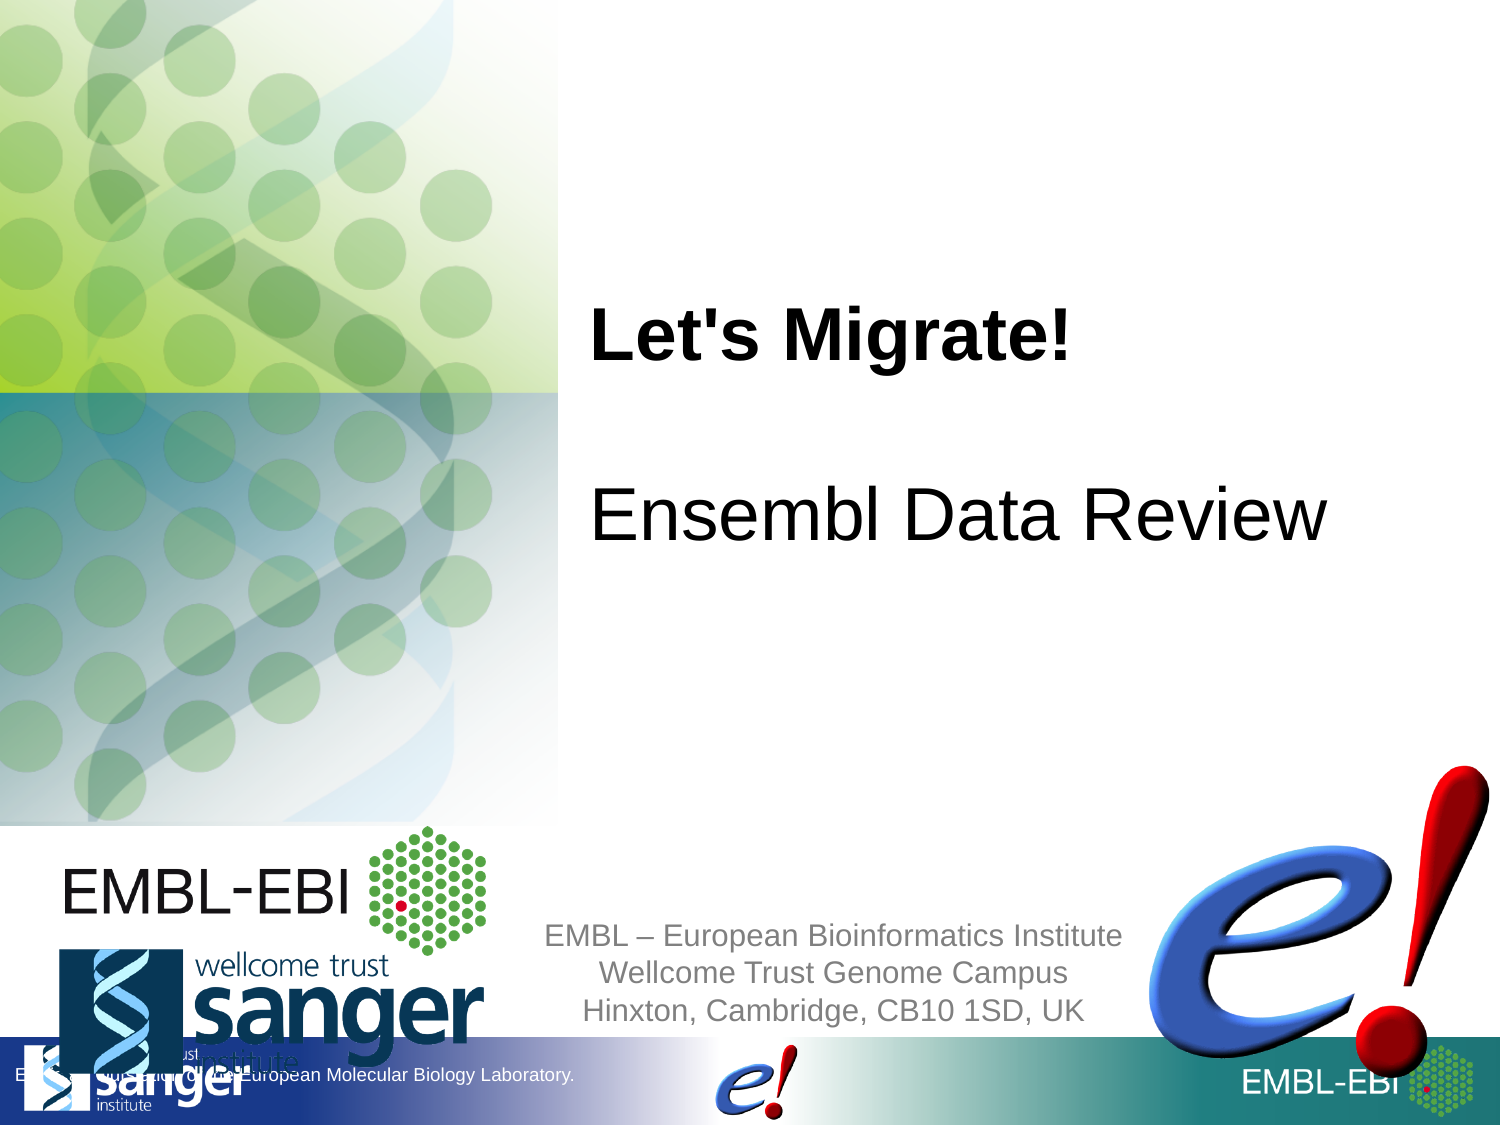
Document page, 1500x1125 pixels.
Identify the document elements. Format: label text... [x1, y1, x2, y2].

text_box EMBL – European Bioinformatics Institute Wellcome Trust Genome Campus Hinxton, Cambridge, CB10 1SD, UK [452, 811, 1216, 1125]
picture [1137, 756, 1500, 1125]
picture [0, 0, 558, 1125]
text_box Let's Migrate! Ensembl Data Review [575, 278, 1438, 591]
